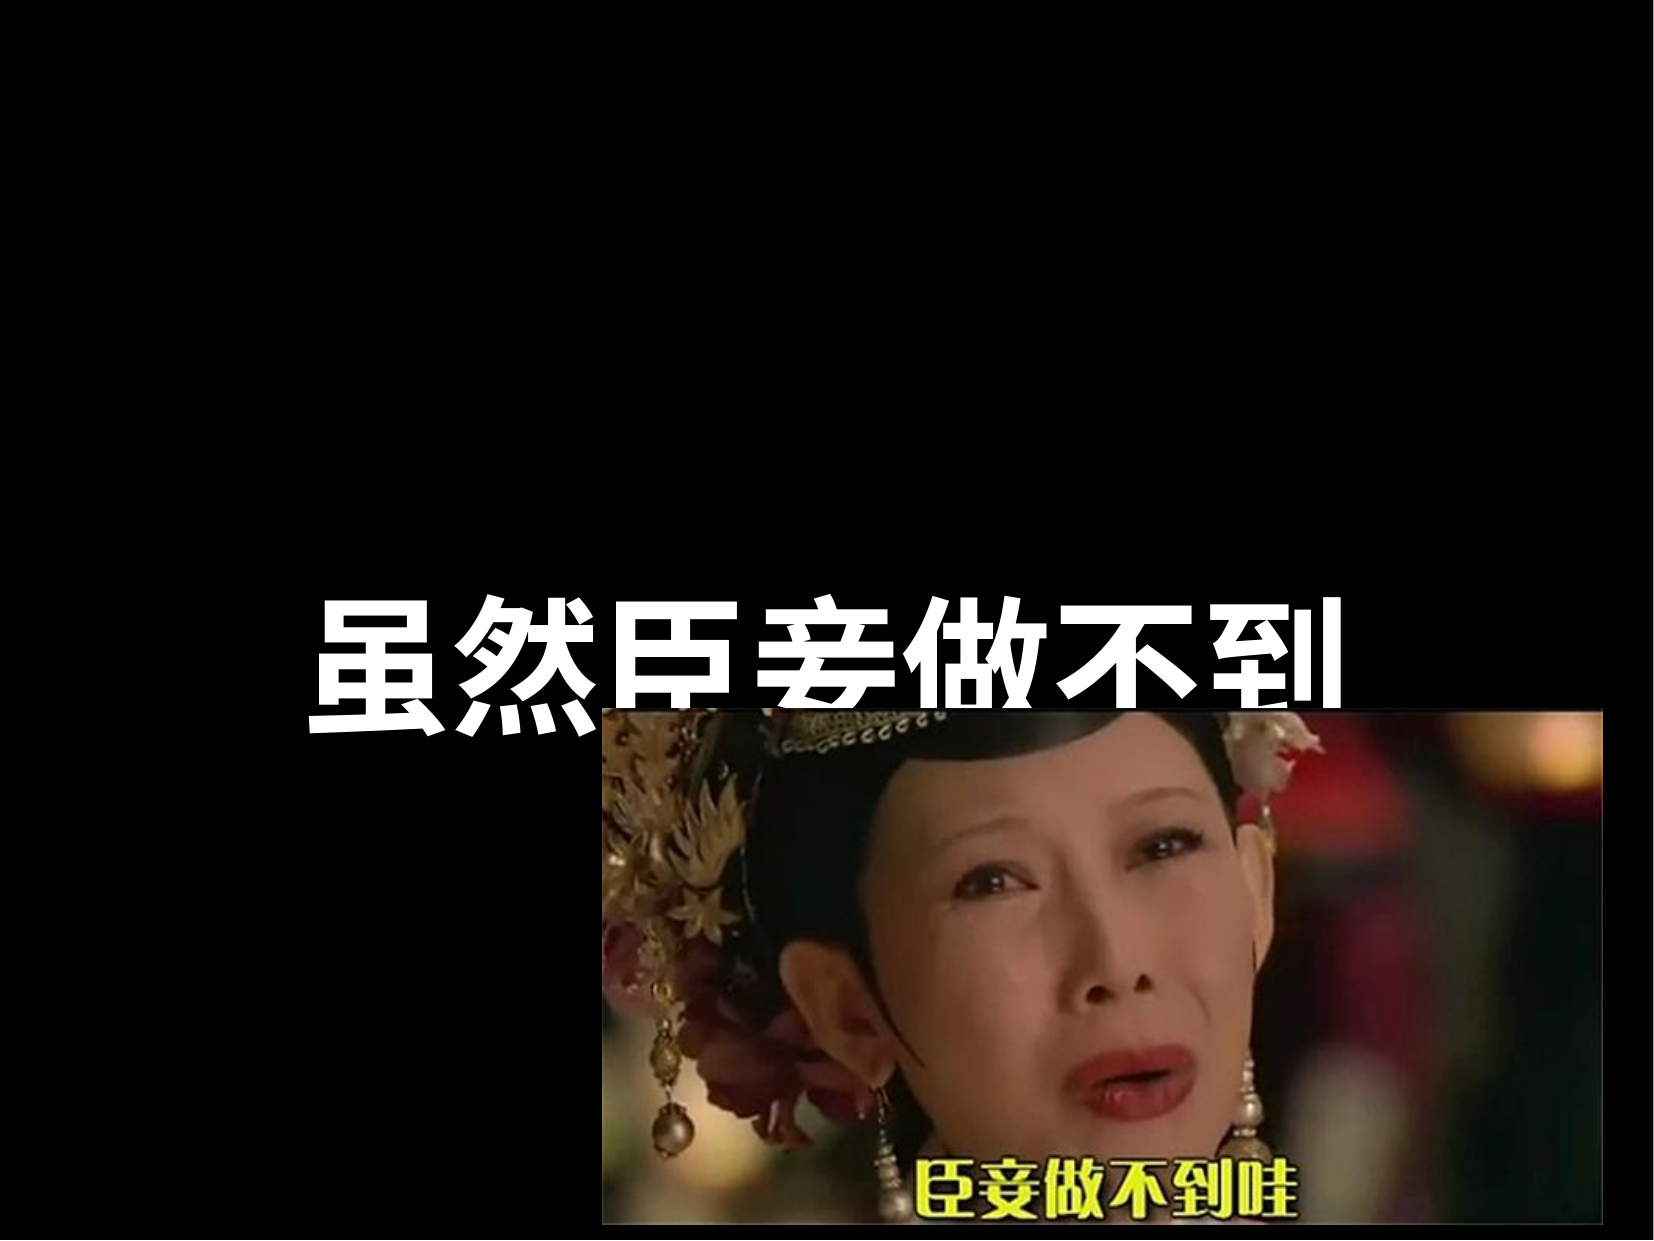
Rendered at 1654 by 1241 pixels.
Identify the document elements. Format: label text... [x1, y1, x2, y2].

picture [602, 708, 1603, 1225]
subtitle 虽然臣妾做不到 [301, 549, 1353, 691]
